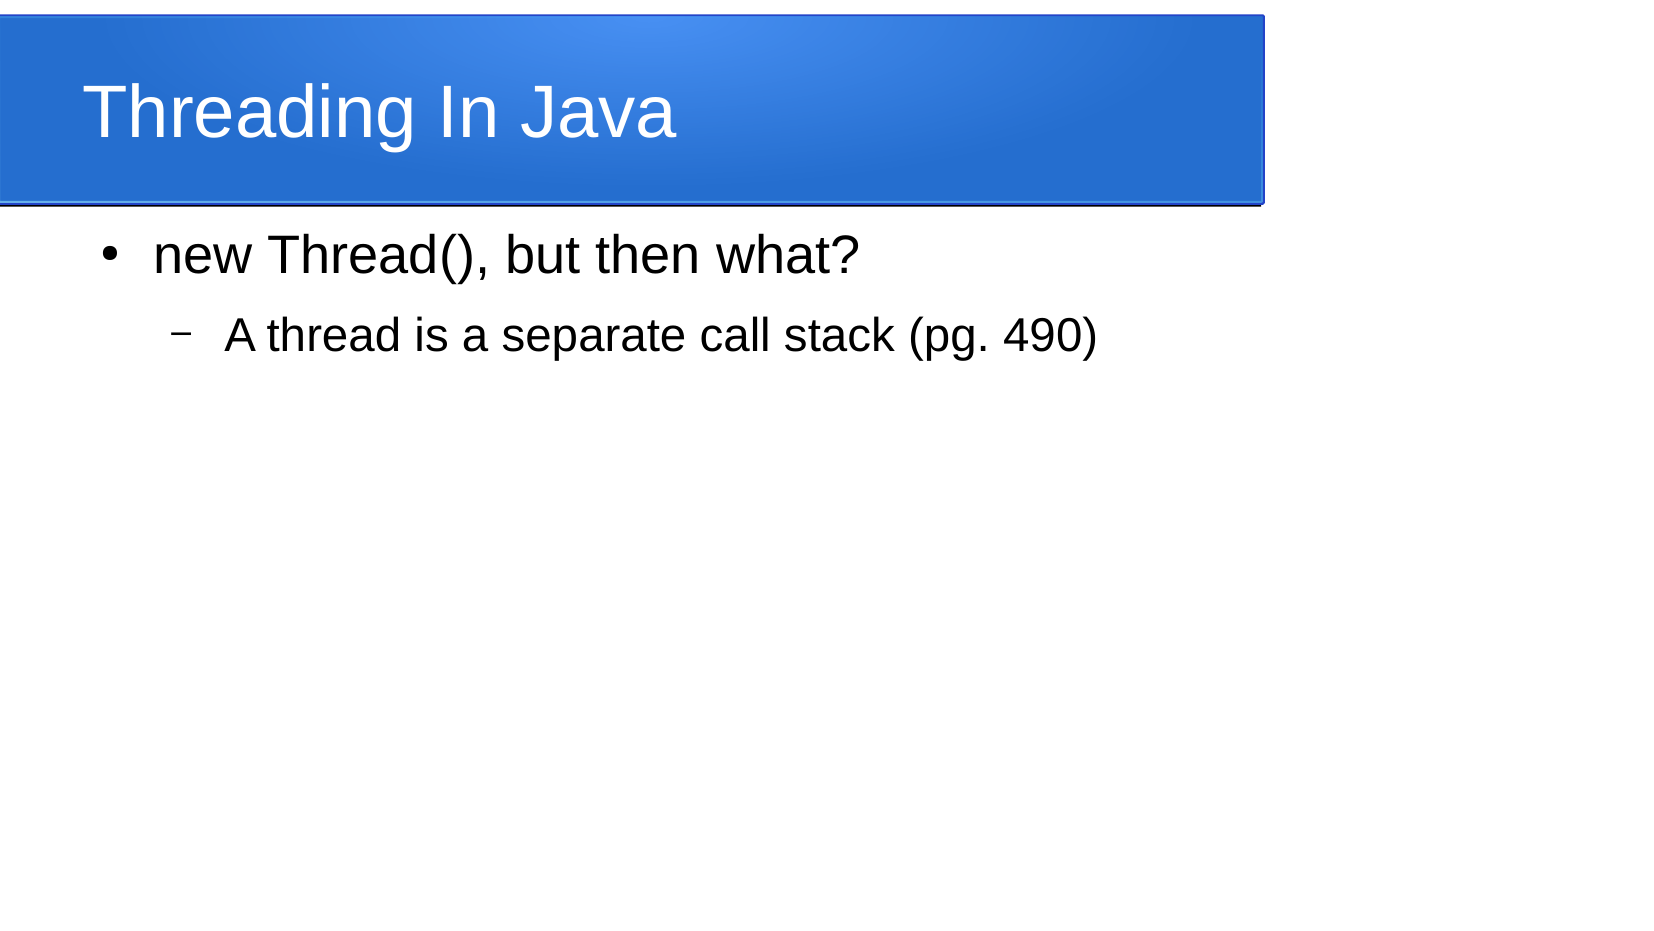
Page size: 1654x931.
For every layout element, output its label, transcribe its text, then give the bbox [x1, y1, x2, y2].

title Threading In Java [82, 35, 1235, 189]
list new Thread(), but then what? A thread is a separate call stack (pg. 490) [82, 224, 1571, 764]
